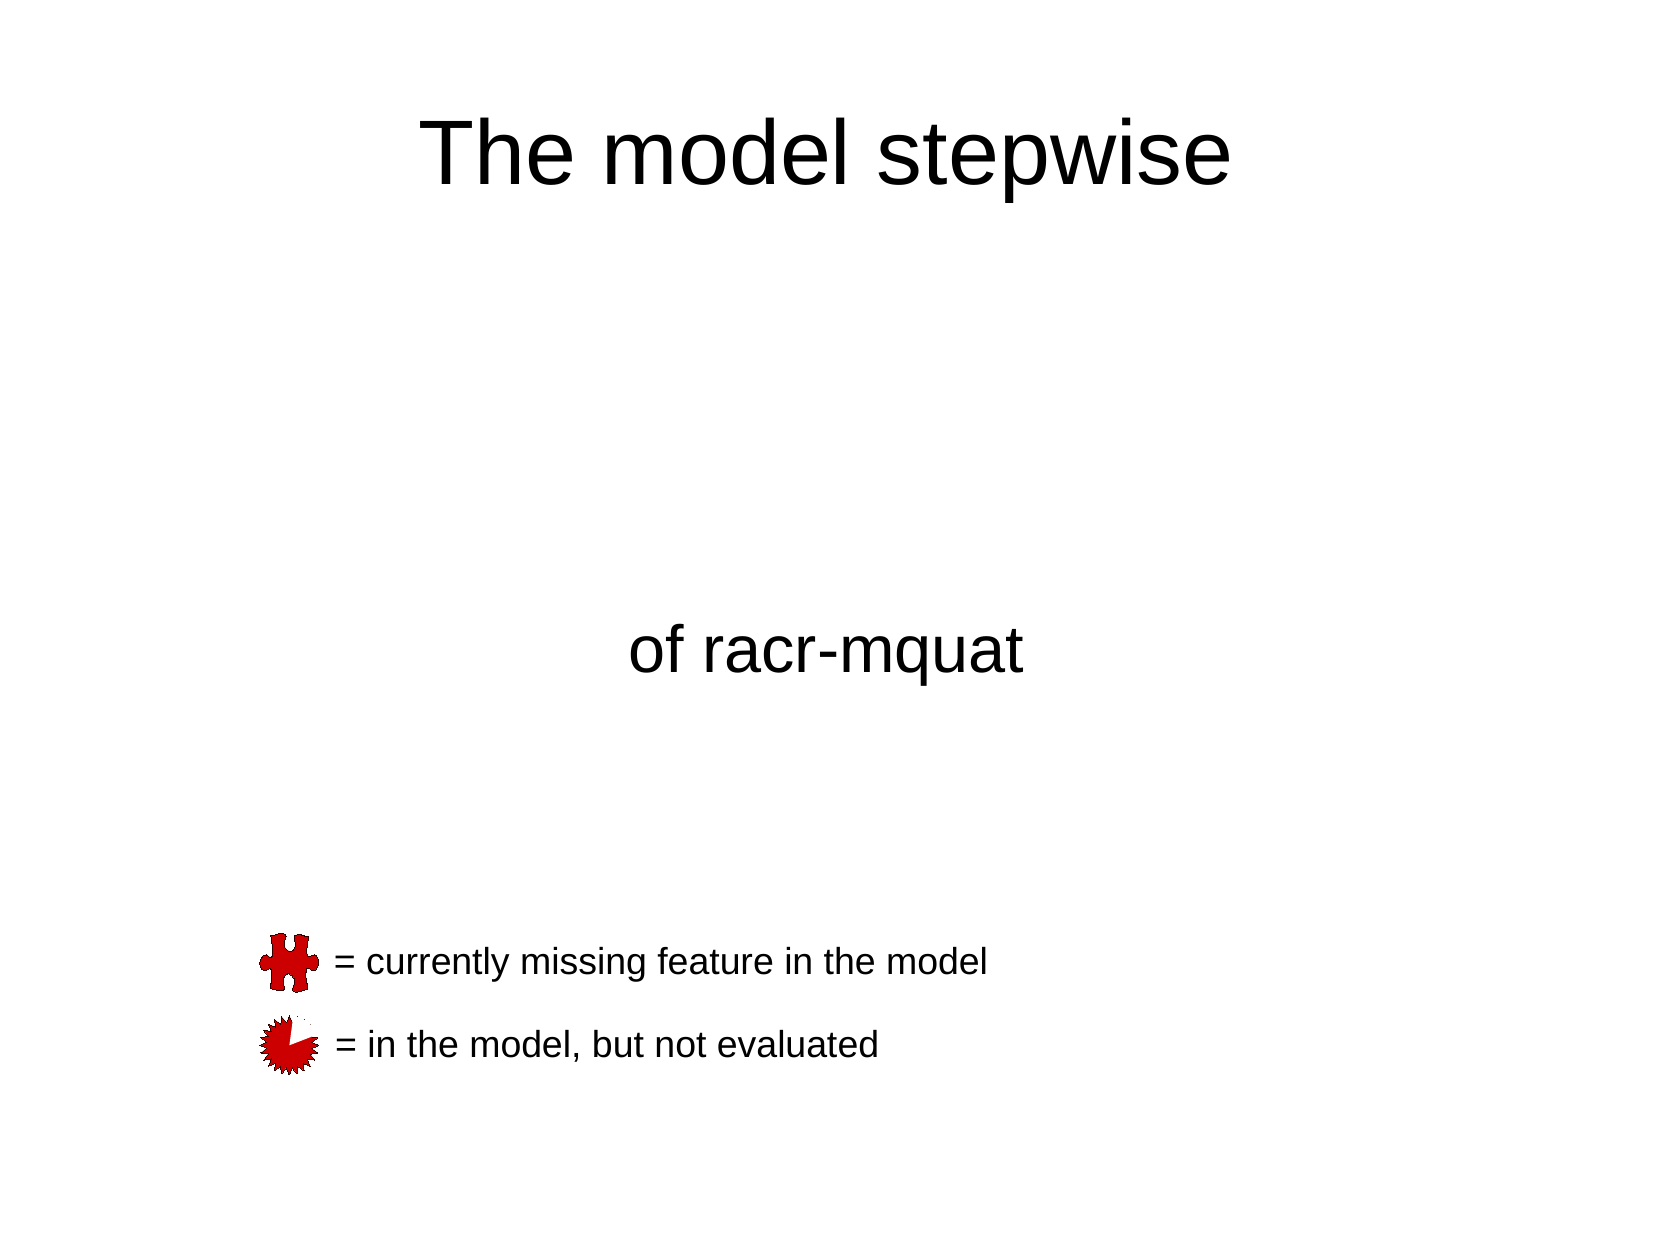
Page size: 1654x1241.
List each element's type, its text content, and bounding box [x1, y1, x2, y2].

title The model stepwise [82, 49, 1571, 257]
text_box = currently missing feature in the model [318, 933, 1003, 990]
text_box [259, 933, 318, 993]
text_box [259, 1015, 319, 1075]
subtitle of racr-mquat [82, 290, 1571, 1010]
text_box = in the model, but not evaluated [320, 1015, 895, 1073]
